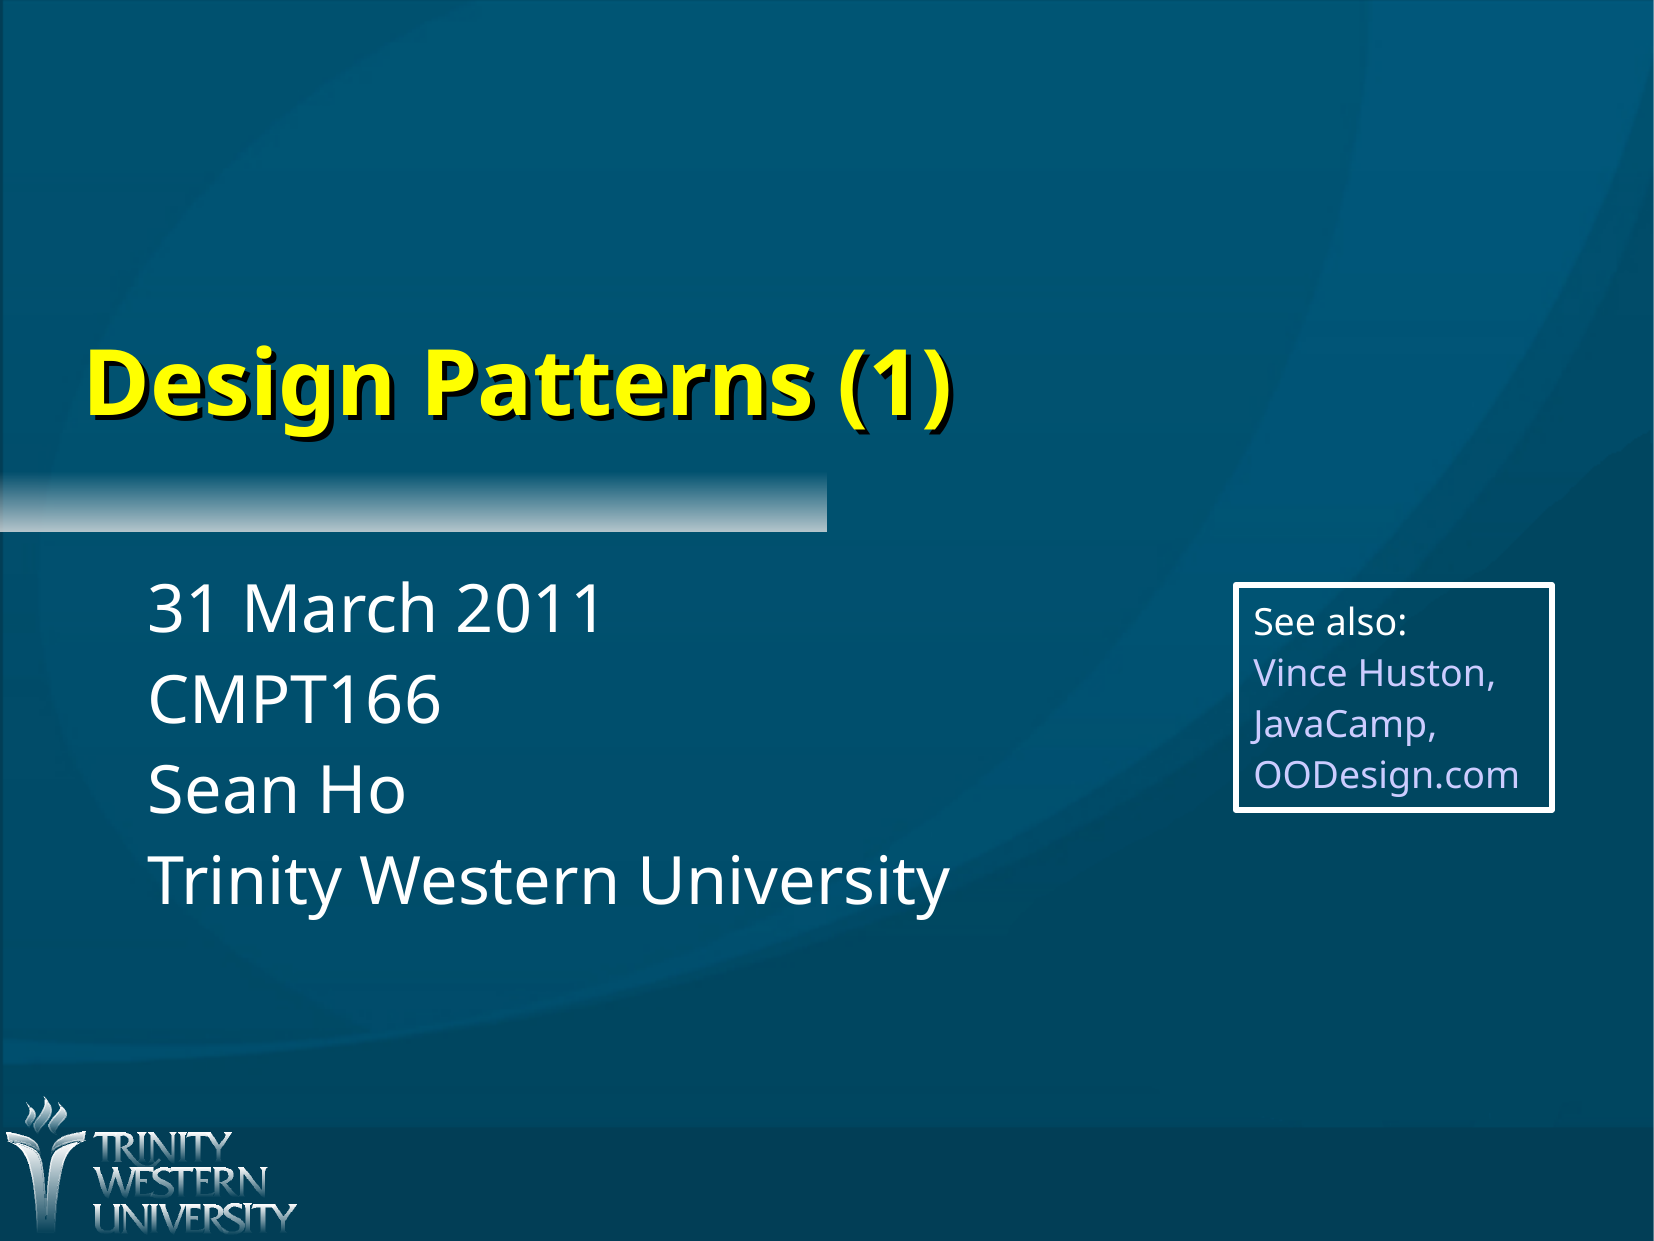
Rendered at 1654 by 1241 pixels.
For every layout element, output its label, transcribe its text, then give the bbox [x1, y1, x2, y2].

title Design Patterns (1) [82, 49, 1571, 443]
text_box See also: Vince Huston, JavaCamp, OODesign.com [1235, 584, 1552, 780]
subtitle 31 March 2011 CMPT166 Sean Ho Trinity Western University [147, 561, 1241, 1093]
picture [0, 474, 826, 479]
picture [38, 1227, 54, 1232]
title Classes of patterns (GoF) [0, 483, 827, 488]
